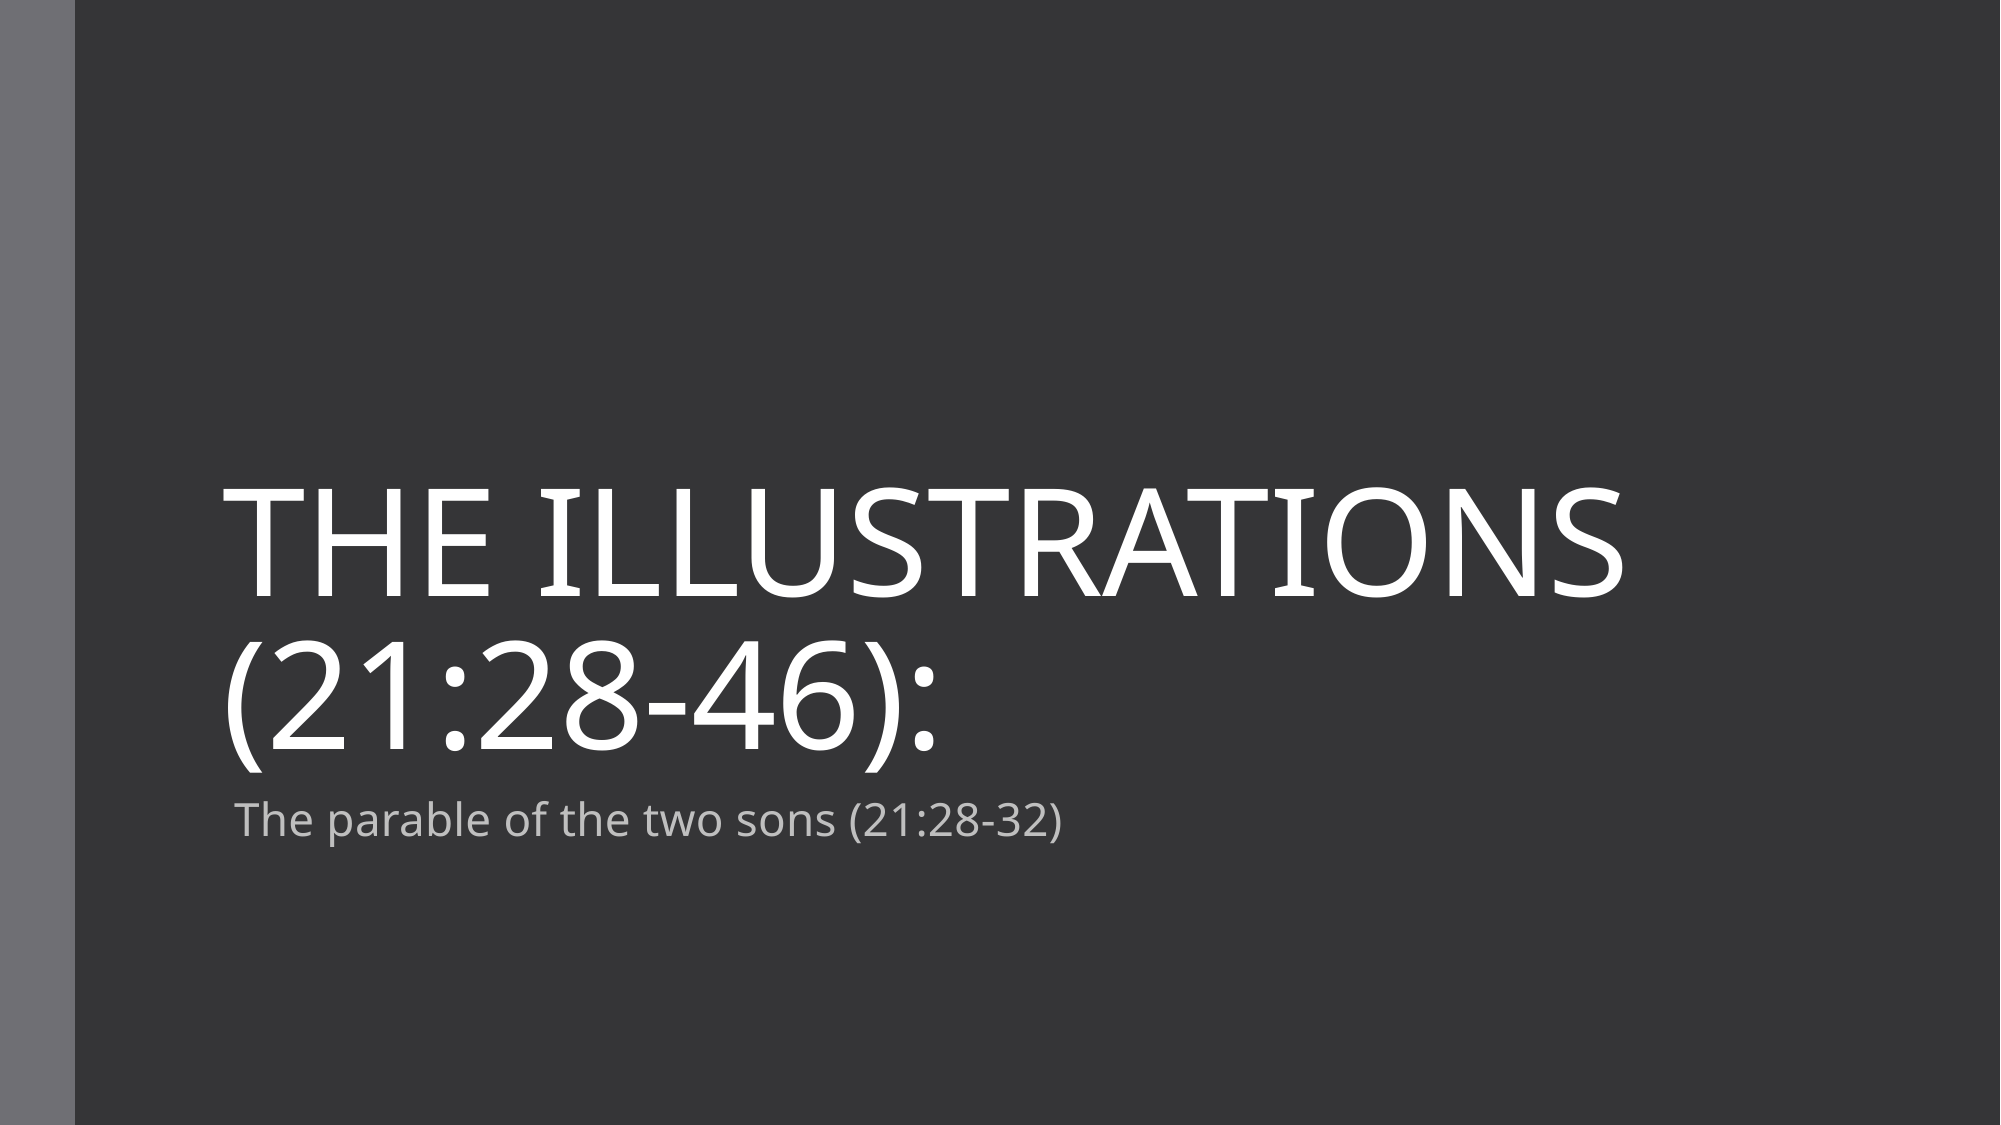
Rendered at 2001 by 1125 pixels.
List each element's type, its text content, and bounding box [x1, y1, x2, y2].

subtitle The parable of the two sons (21:28-32) [206, 787, 1752, 1066]
title THE ILLUSTRATIONS (21:28-46): [206, 124, 1752, 787]
